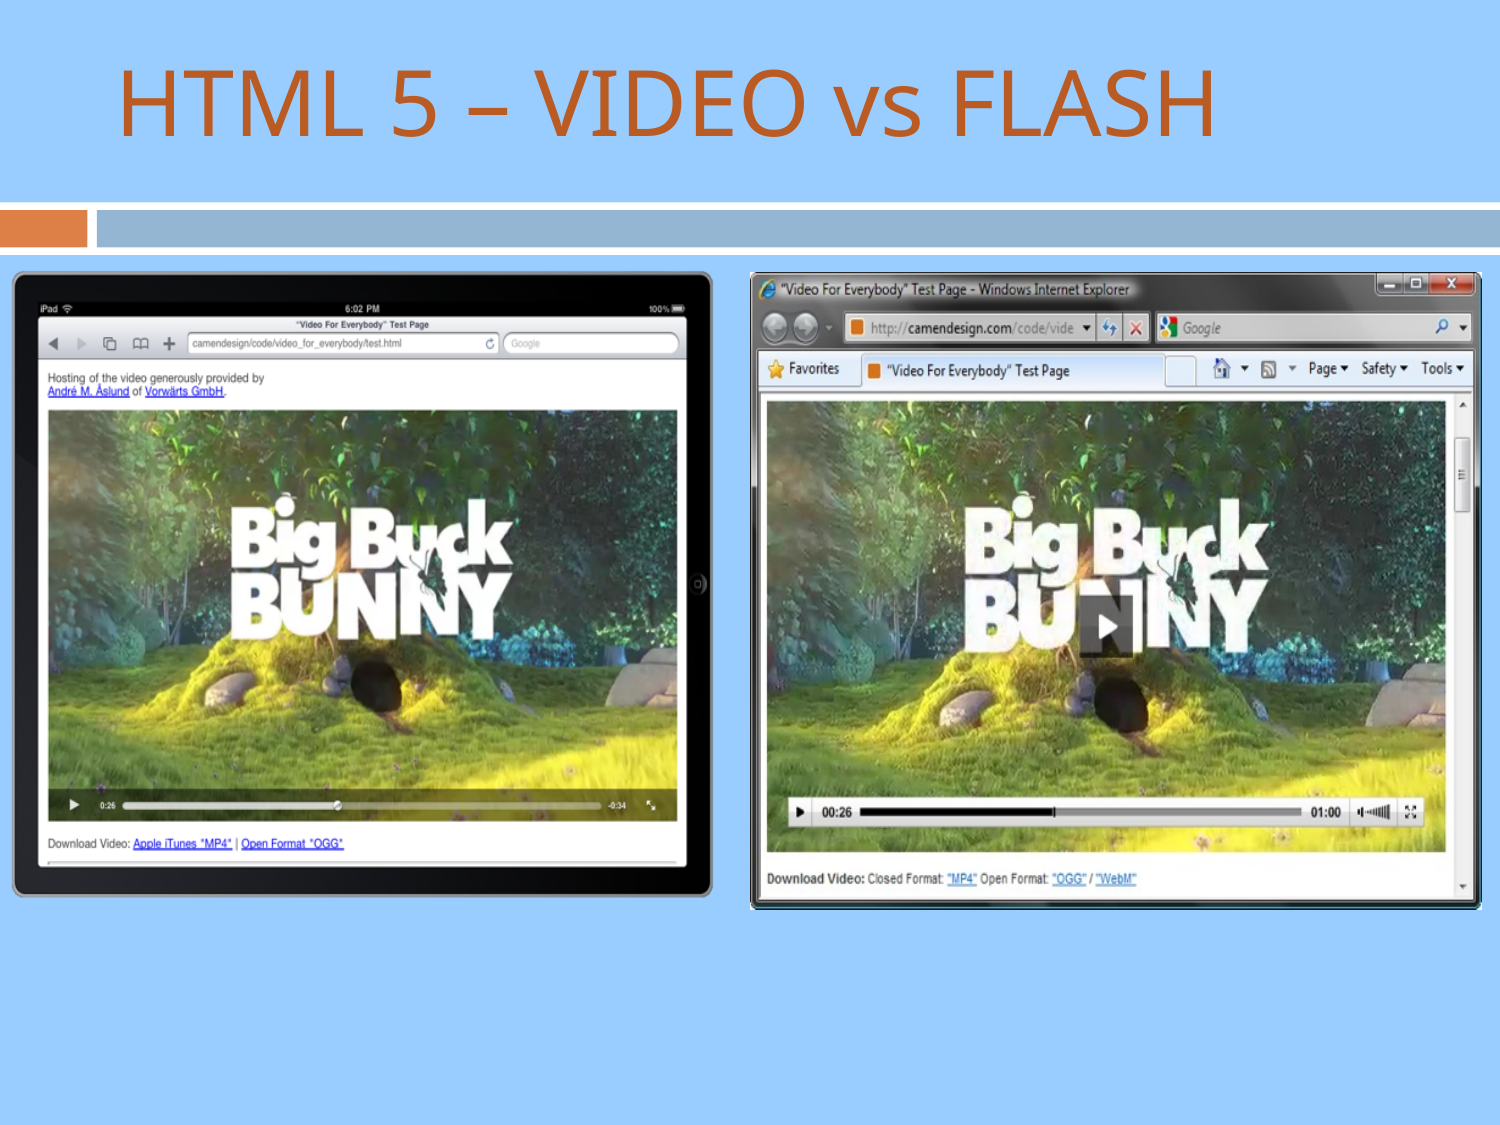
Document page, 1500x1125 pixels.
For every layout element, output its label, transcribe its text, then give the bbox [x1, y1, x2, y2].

picture [750, 272, 1482, 911]
title HTML 5 – VIDEO vs FLASH [100, 37, 1438, 200]
picture [0, 257, 725, 911]
